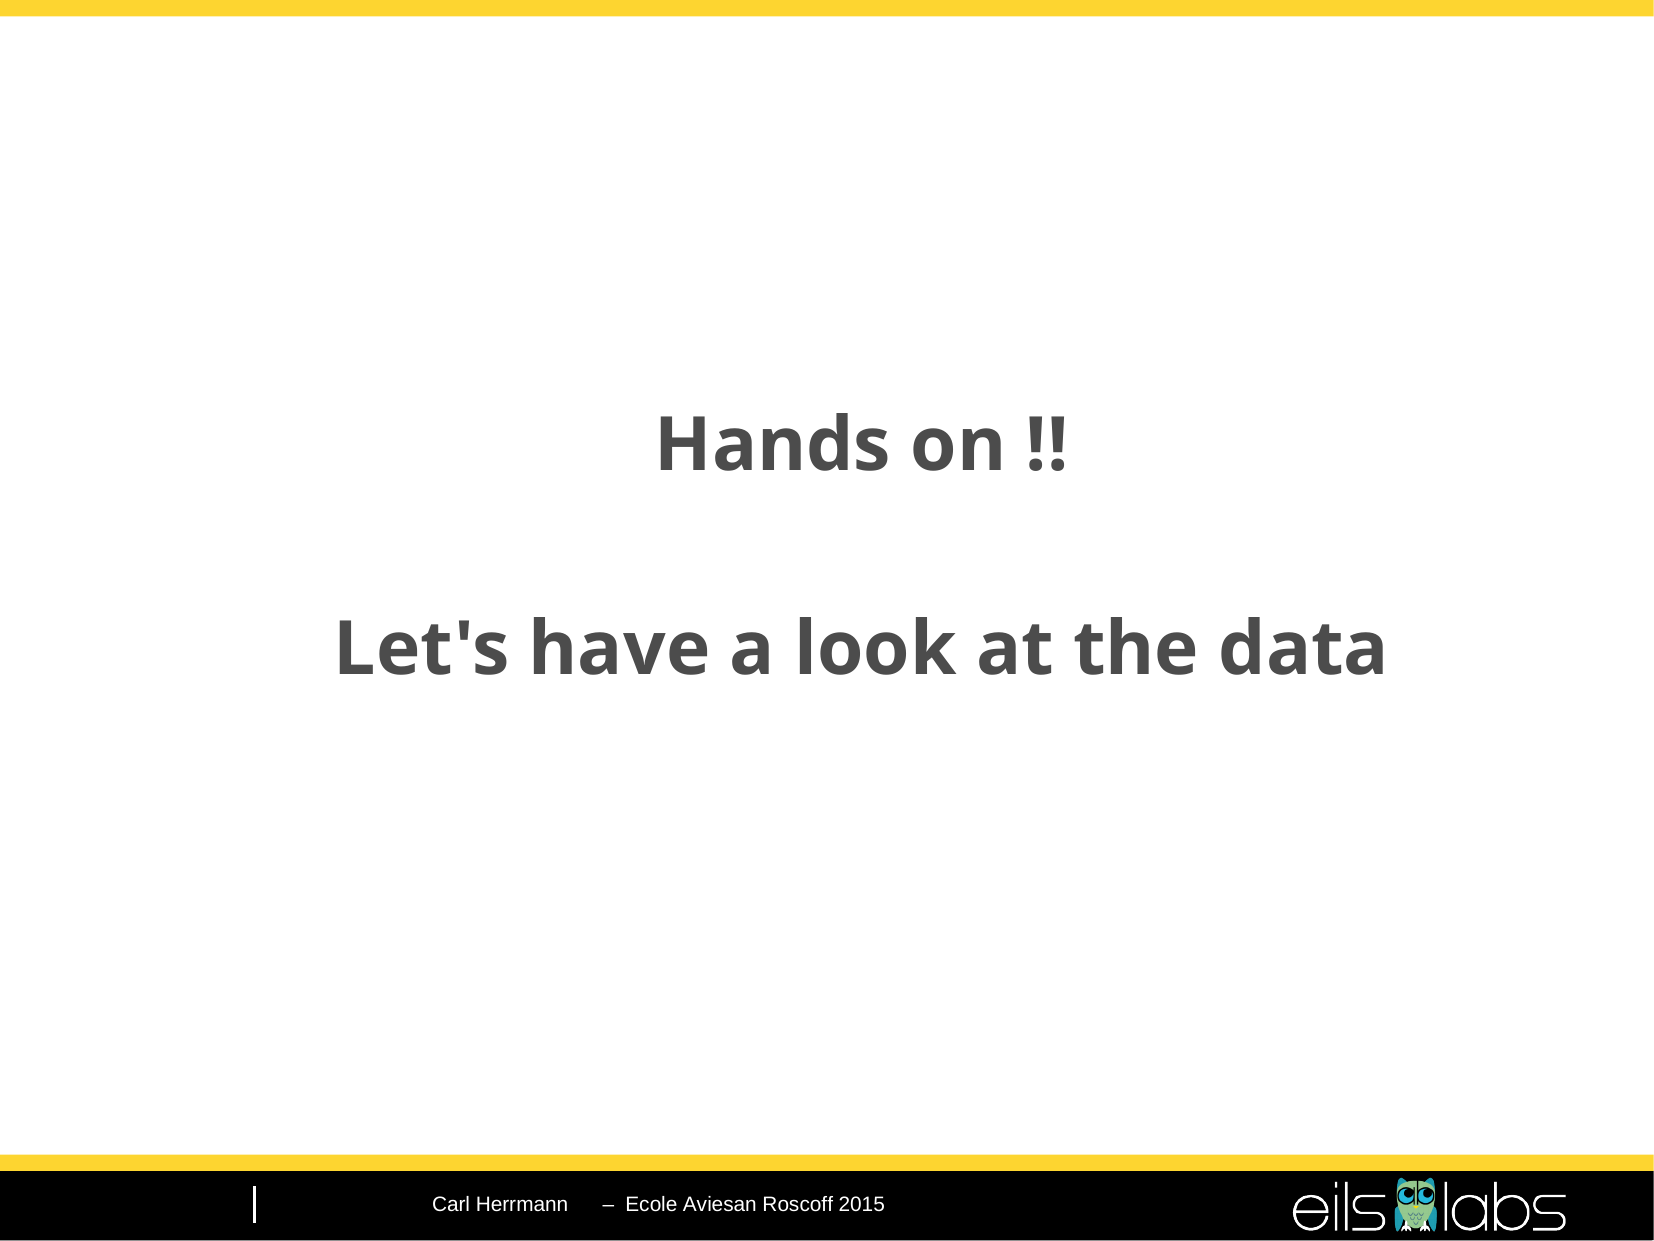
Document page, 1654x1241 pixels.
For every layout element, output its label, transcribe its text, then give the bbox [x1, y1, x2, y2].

picture [1292, 1177, 1566, 1232]
text_box Hands on !! Let's have a look at the data [318, 382, 1406, 704]
